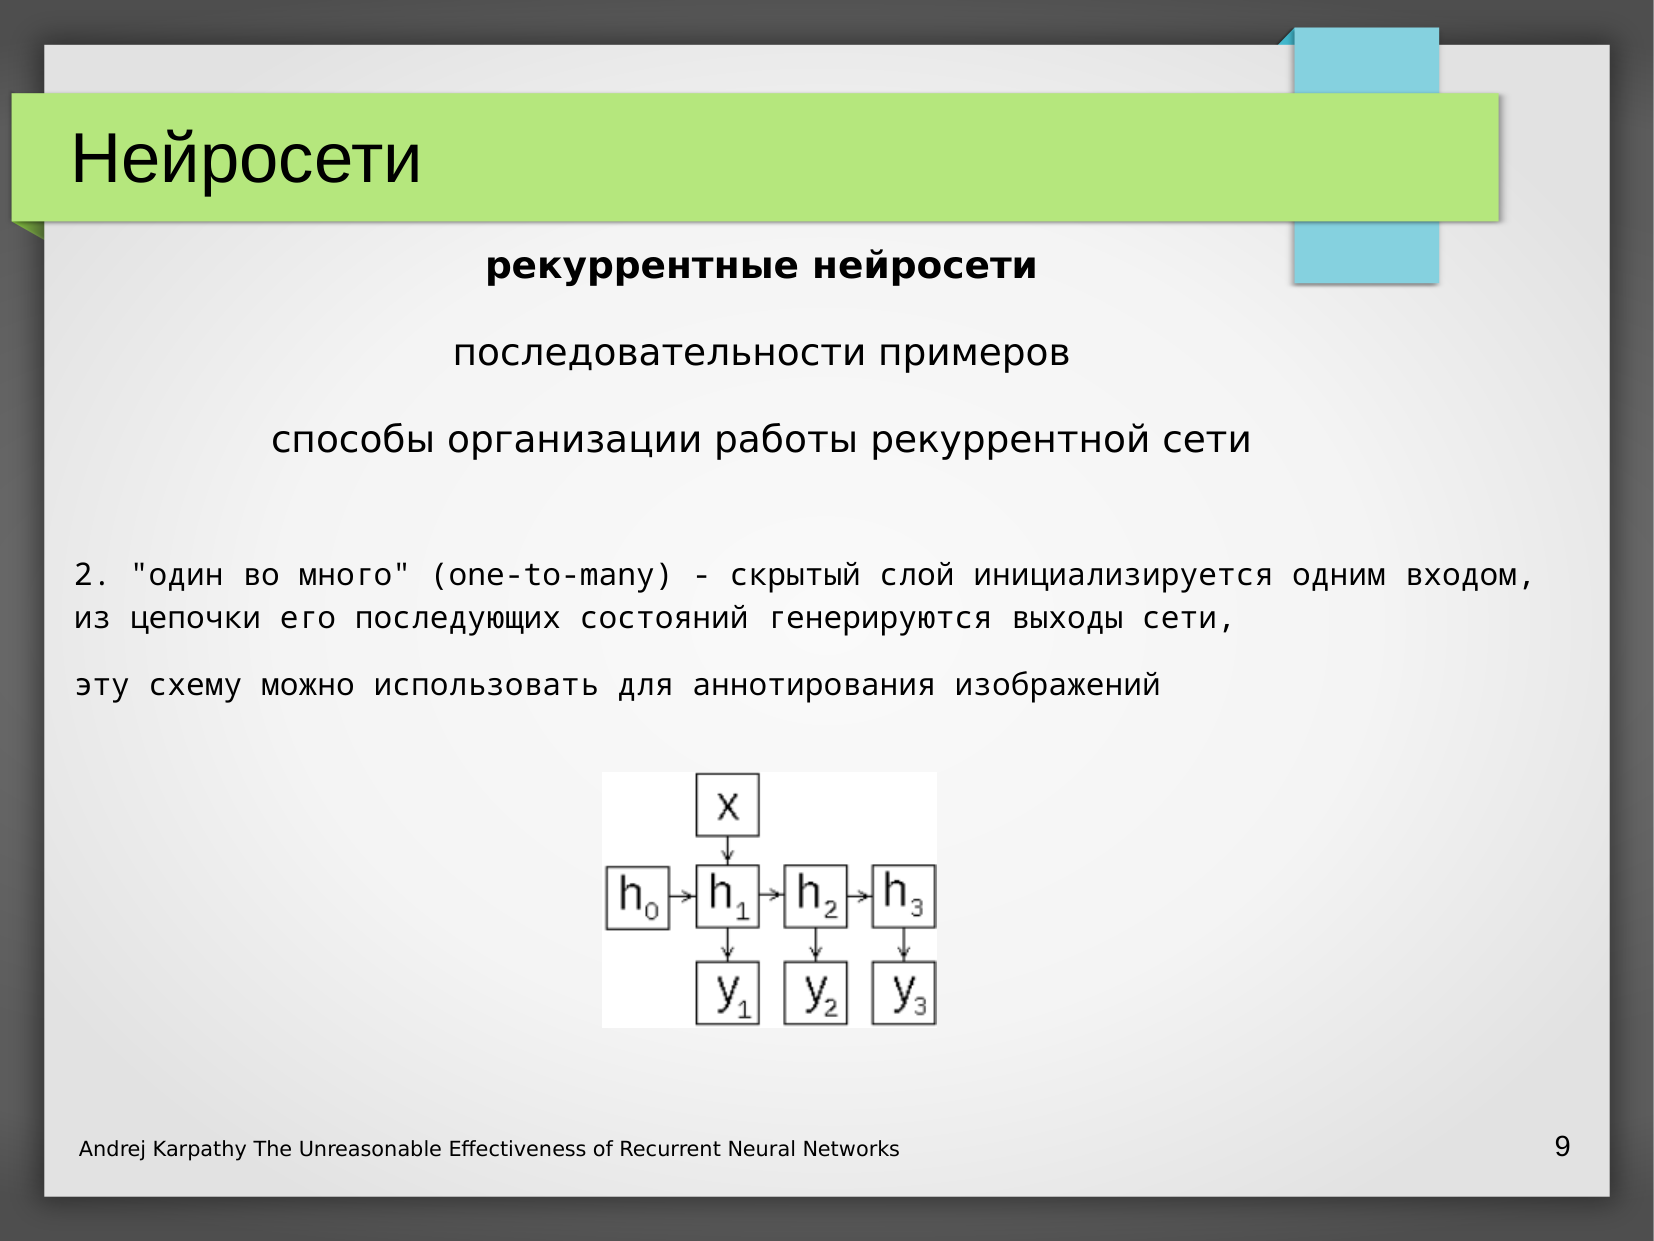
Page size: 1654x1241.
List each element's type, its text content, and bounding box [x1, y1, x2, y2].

picture [0, 0, 1654, 1241]
title Нейросети [70, 118, 1205, 199]
text_box 2. "один во много" (one-to-many) - скрытый слой инициализируется одним входом, из цепочки его последующих состояний генерируются выходы сети, эту схему можно использовать для аннотирования изображений [59, 544, 1595, 709]
text_box Andrej Karpathy The Unreasonable Effectiveness of Recurrent Neural Networks [64, 1130, 922, 1170]
text_box рекуррентные нейросети последовательности примеров способы организации работы рекуррентной сети [224, 236, 1300, 513]
